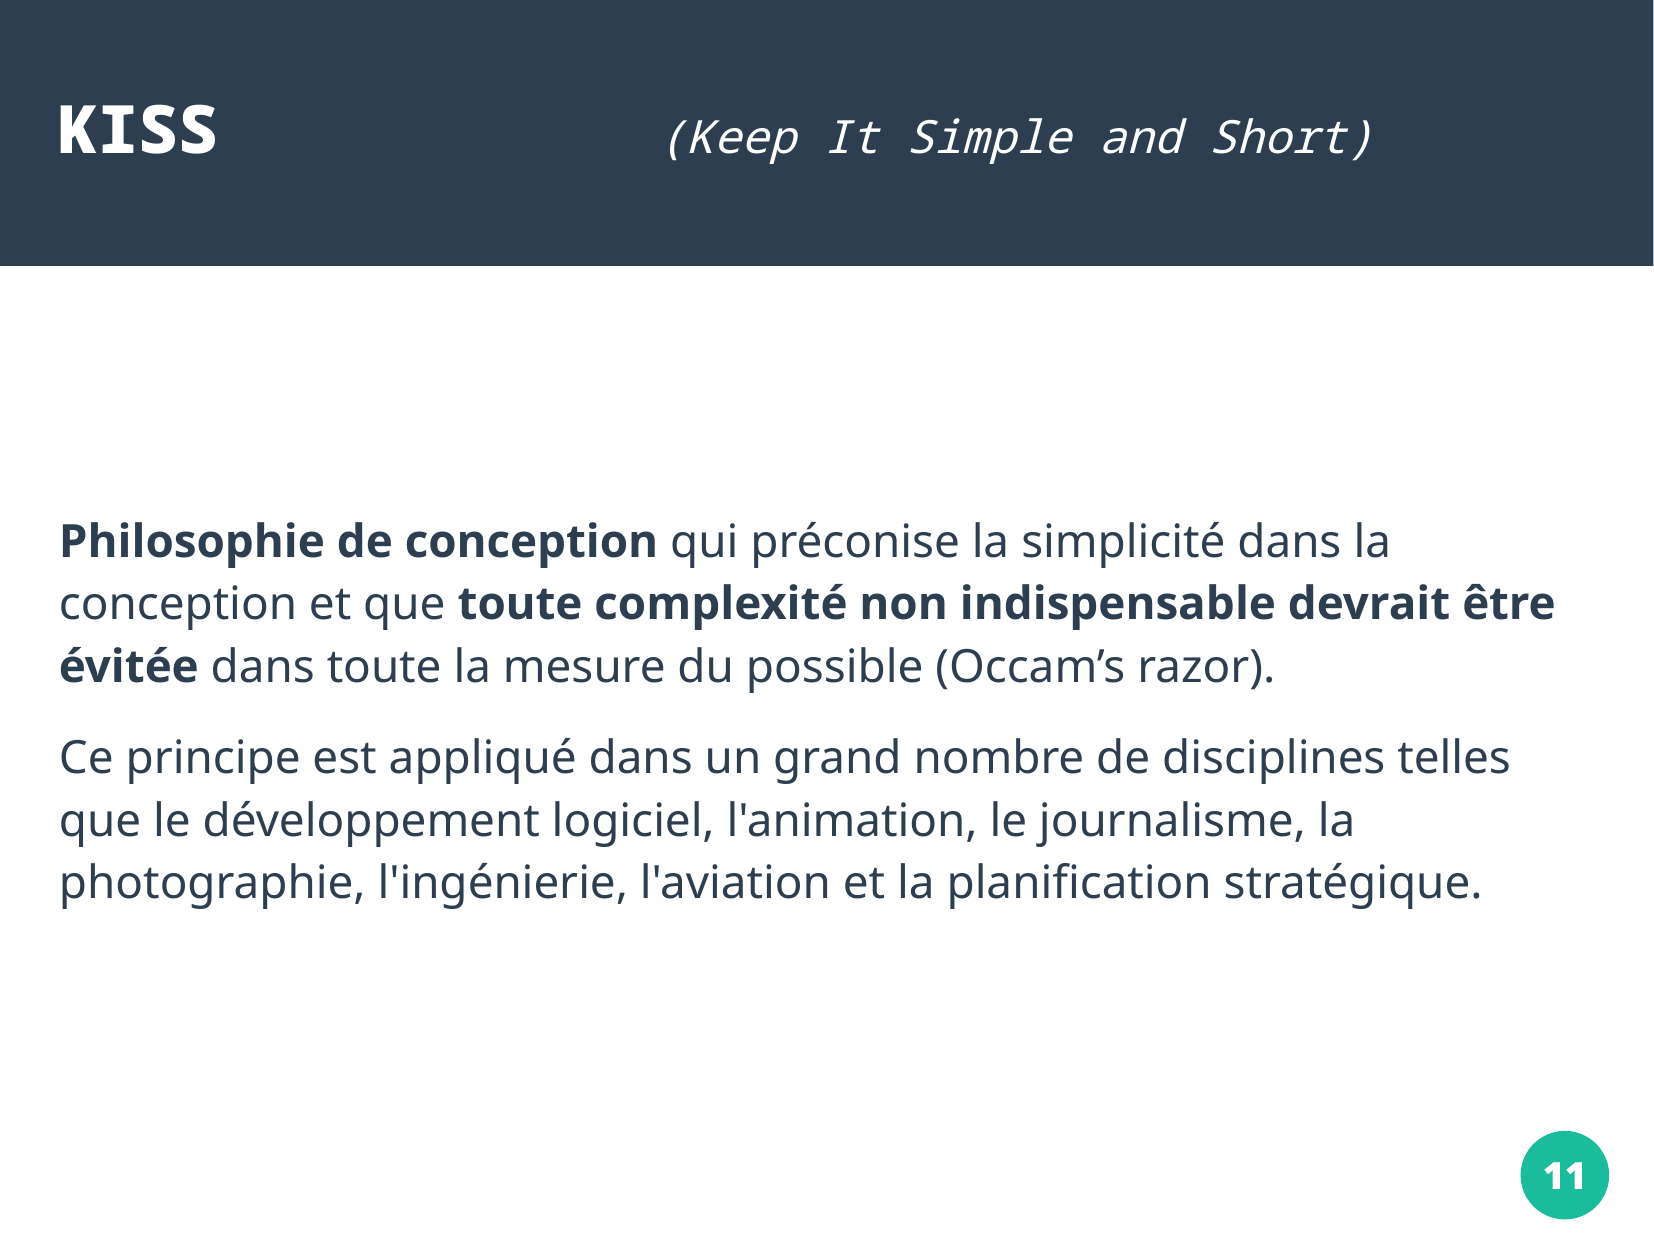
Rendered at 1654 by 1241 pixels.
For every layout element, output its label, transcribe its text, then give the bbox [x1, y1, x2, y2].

list Philosophie de conception qui préconise la simplicité dans la conception et que toute complexité non indispensable devrait être évitée dans toute la mesure du possible (Occam’s razor). Ce principe est appliqué dans un grand nombre de disciplines telles que le développement logiciel, l'animation, le journalisme, la photographie, l'ingénierie, l'aviation et la planification stratégique. [58, 324, 1595, 1152]
title KISS (Keep It Simple and Short) [58, 49, 1595, 207]
